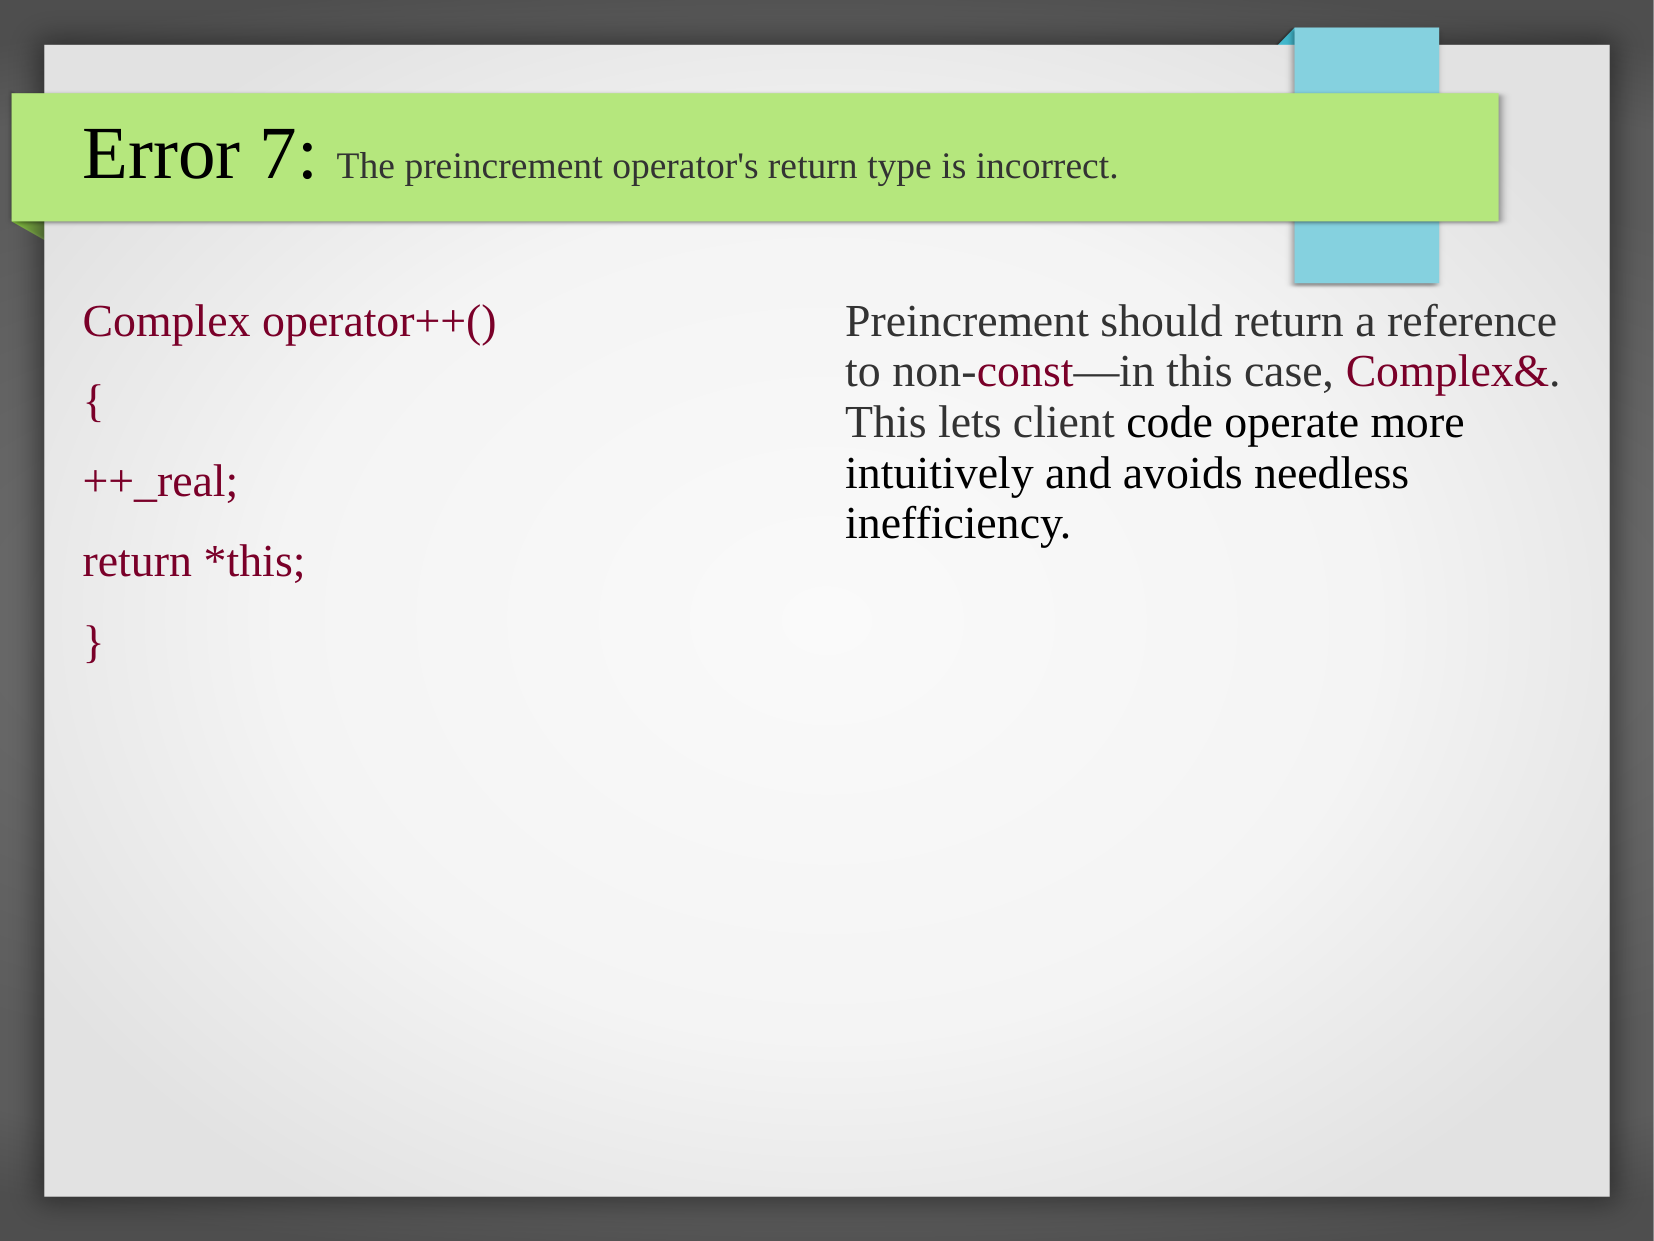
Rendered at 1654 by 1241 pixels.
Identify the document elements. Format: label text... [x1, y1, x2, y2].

picture [0, 0, 1654, 1241]
title Error 7: The preincrement operator's return type is incorrect. [82, 94, 1264, 213]
list Preincrement should return a reference to non-const—in this case, Complex&. This lets client code operate more intuitively and avoids needless inefficiency. [845, 295, 1572, 1015]
list Complex operator++() { ++_real; return *this; } [82, 295, 809, 1015]
